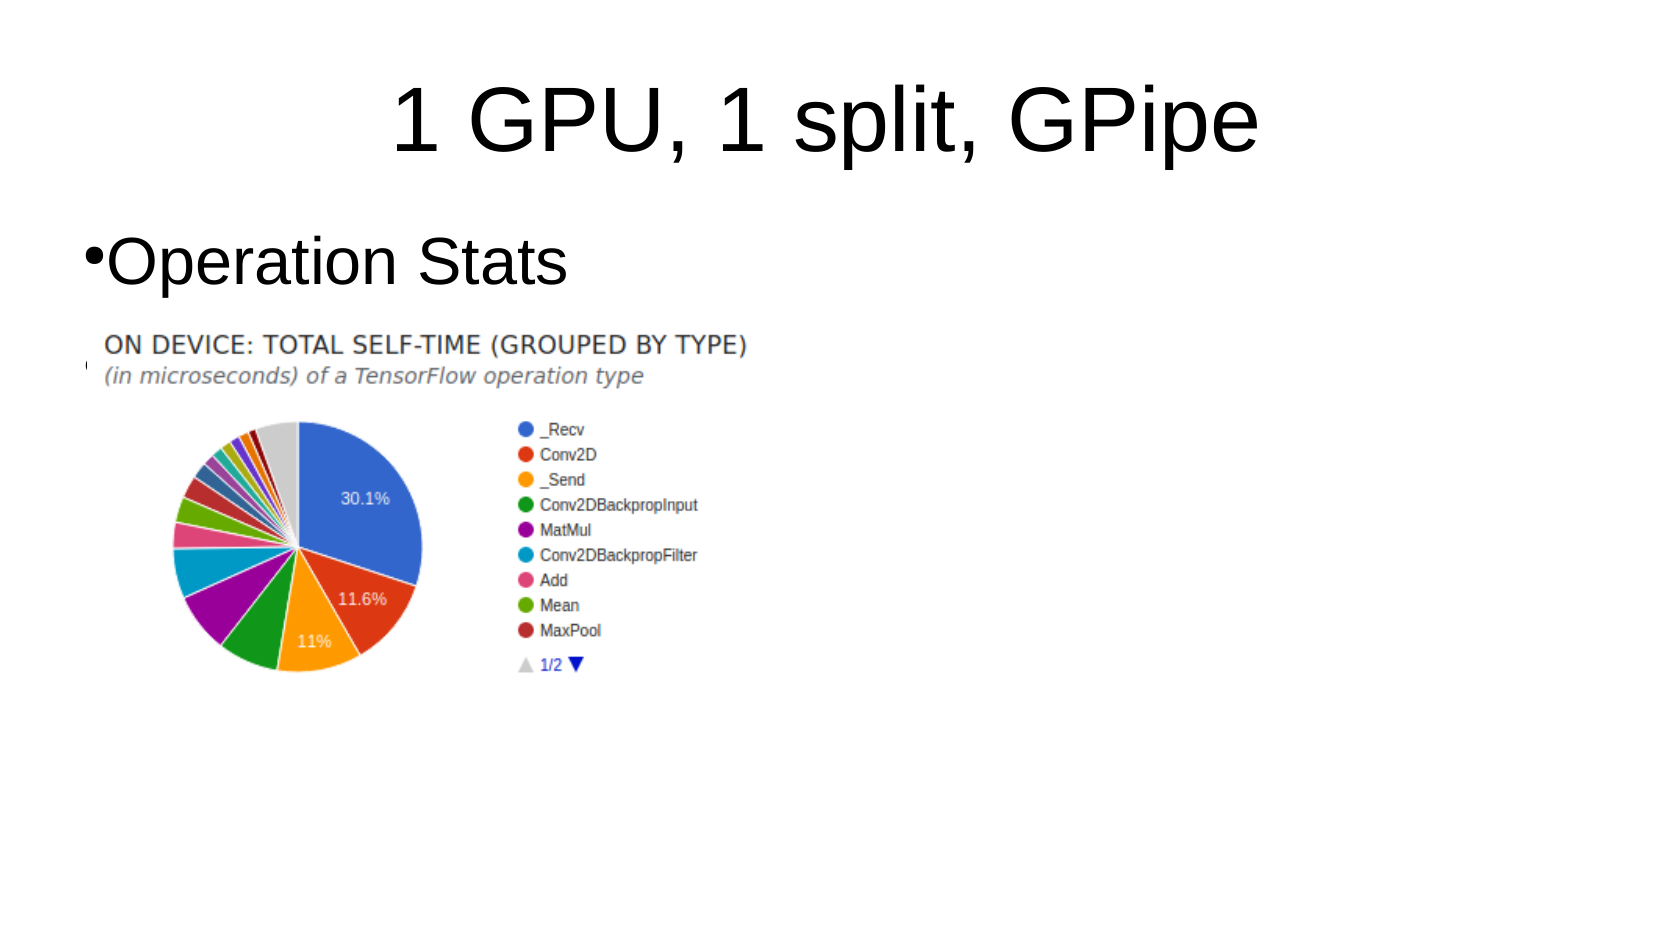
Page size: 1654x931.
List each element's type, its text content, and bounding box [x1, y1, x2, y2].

title 1 GPU, 1 split, GPipe [82, 37, 1571, 193]
list Operation Stats [82, 217, 1571, 758]
picture [87, 318, 756, 701]
